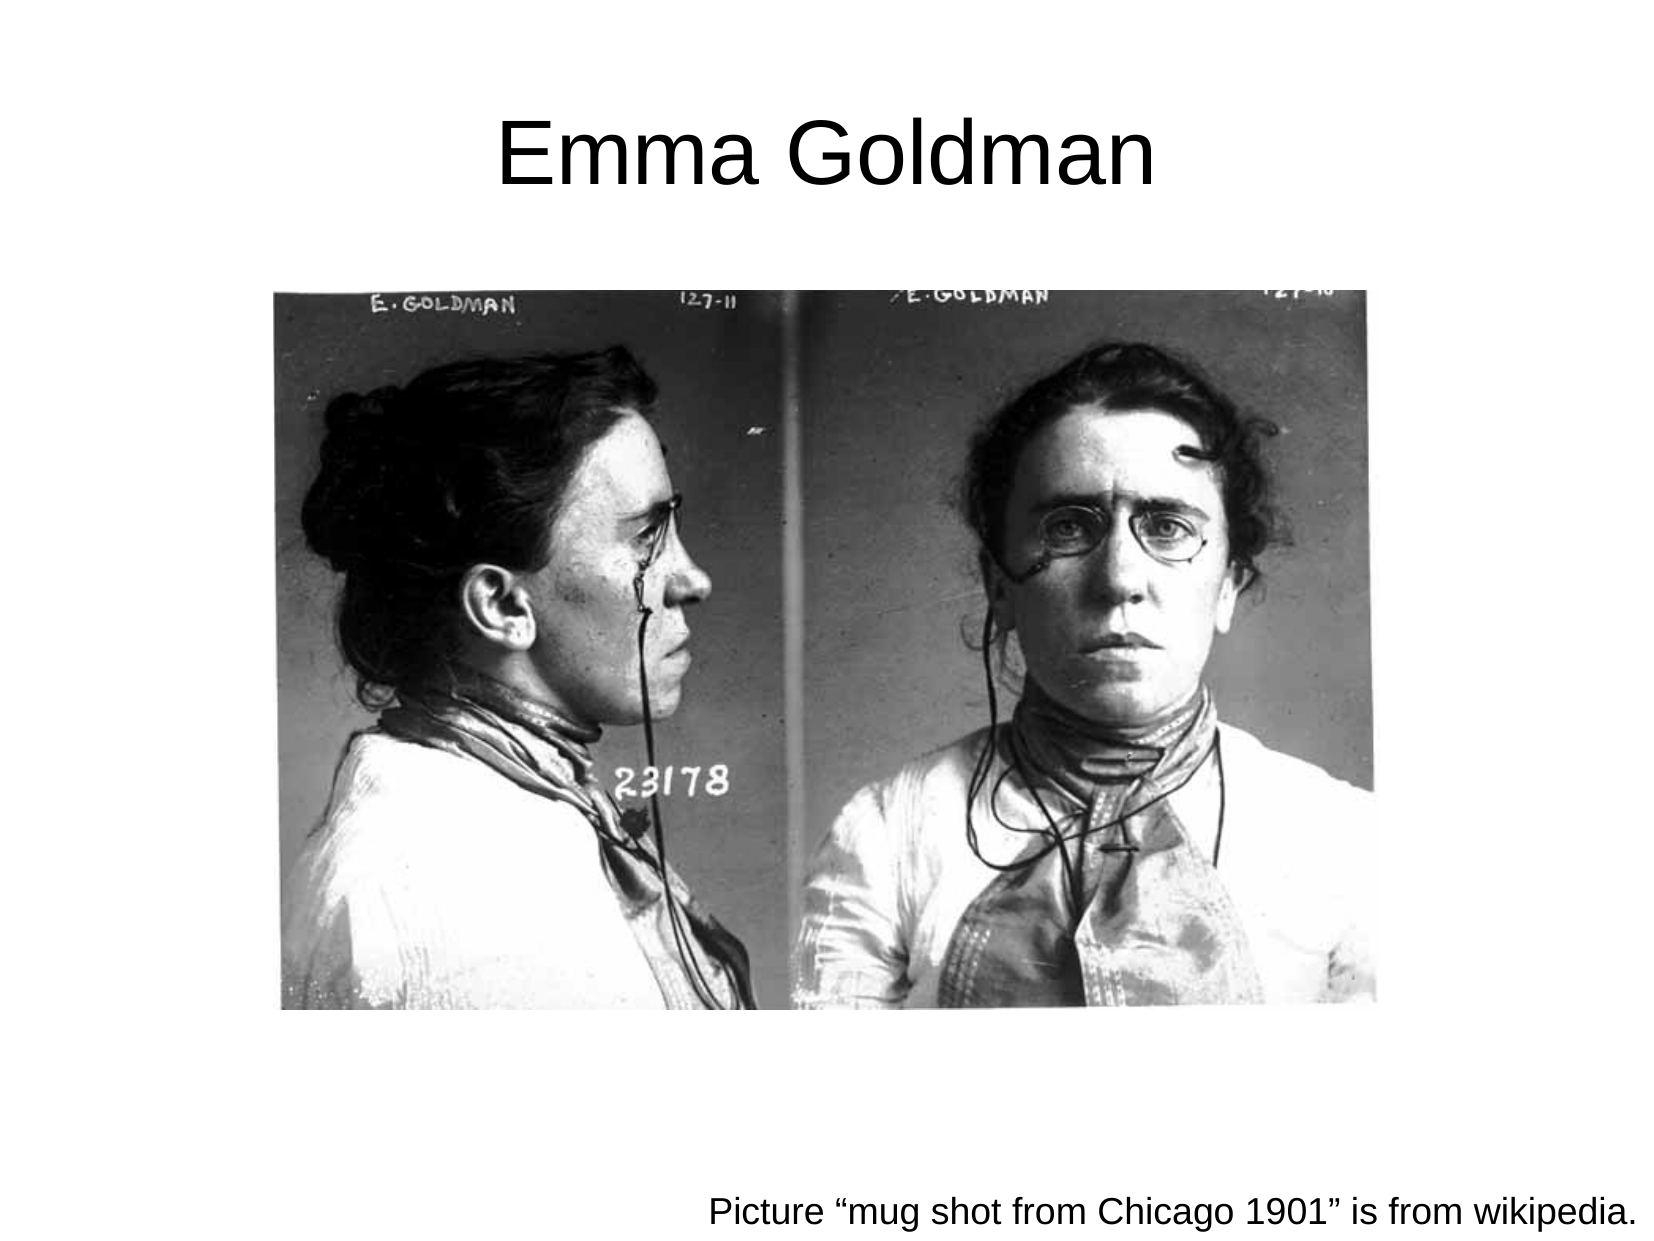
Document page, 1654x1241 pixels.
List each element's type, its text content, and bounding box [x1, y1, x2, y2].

title Emma Goldman [82, 49, 1571, 257]
picture [273, 290, 1380, 1010]
text_box Picture “mug shot from Chicago 1901” is from wikipedia. [693, 1183, 1653, 1241]
